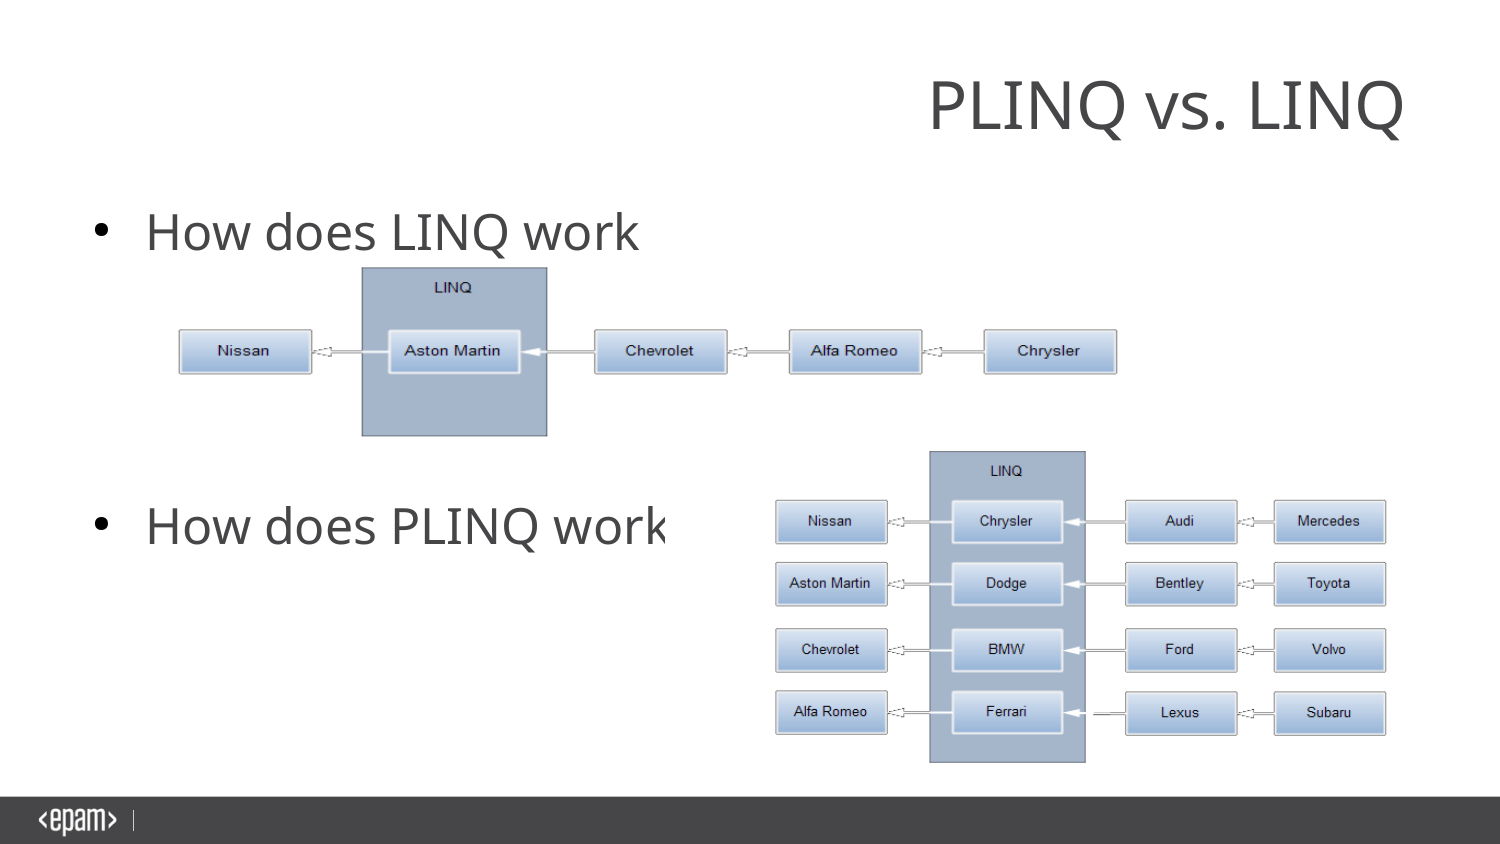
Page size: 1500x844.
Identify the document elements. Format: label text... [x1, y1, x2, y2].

picture [158, 259, 1465, 768]
list How does LINQ work How does PLINQ work [75, 197, 1425, 755]
picture [38, 808, 117, 837]
title PLINQ vs. LINQ [75, 33, 1425, 175]
